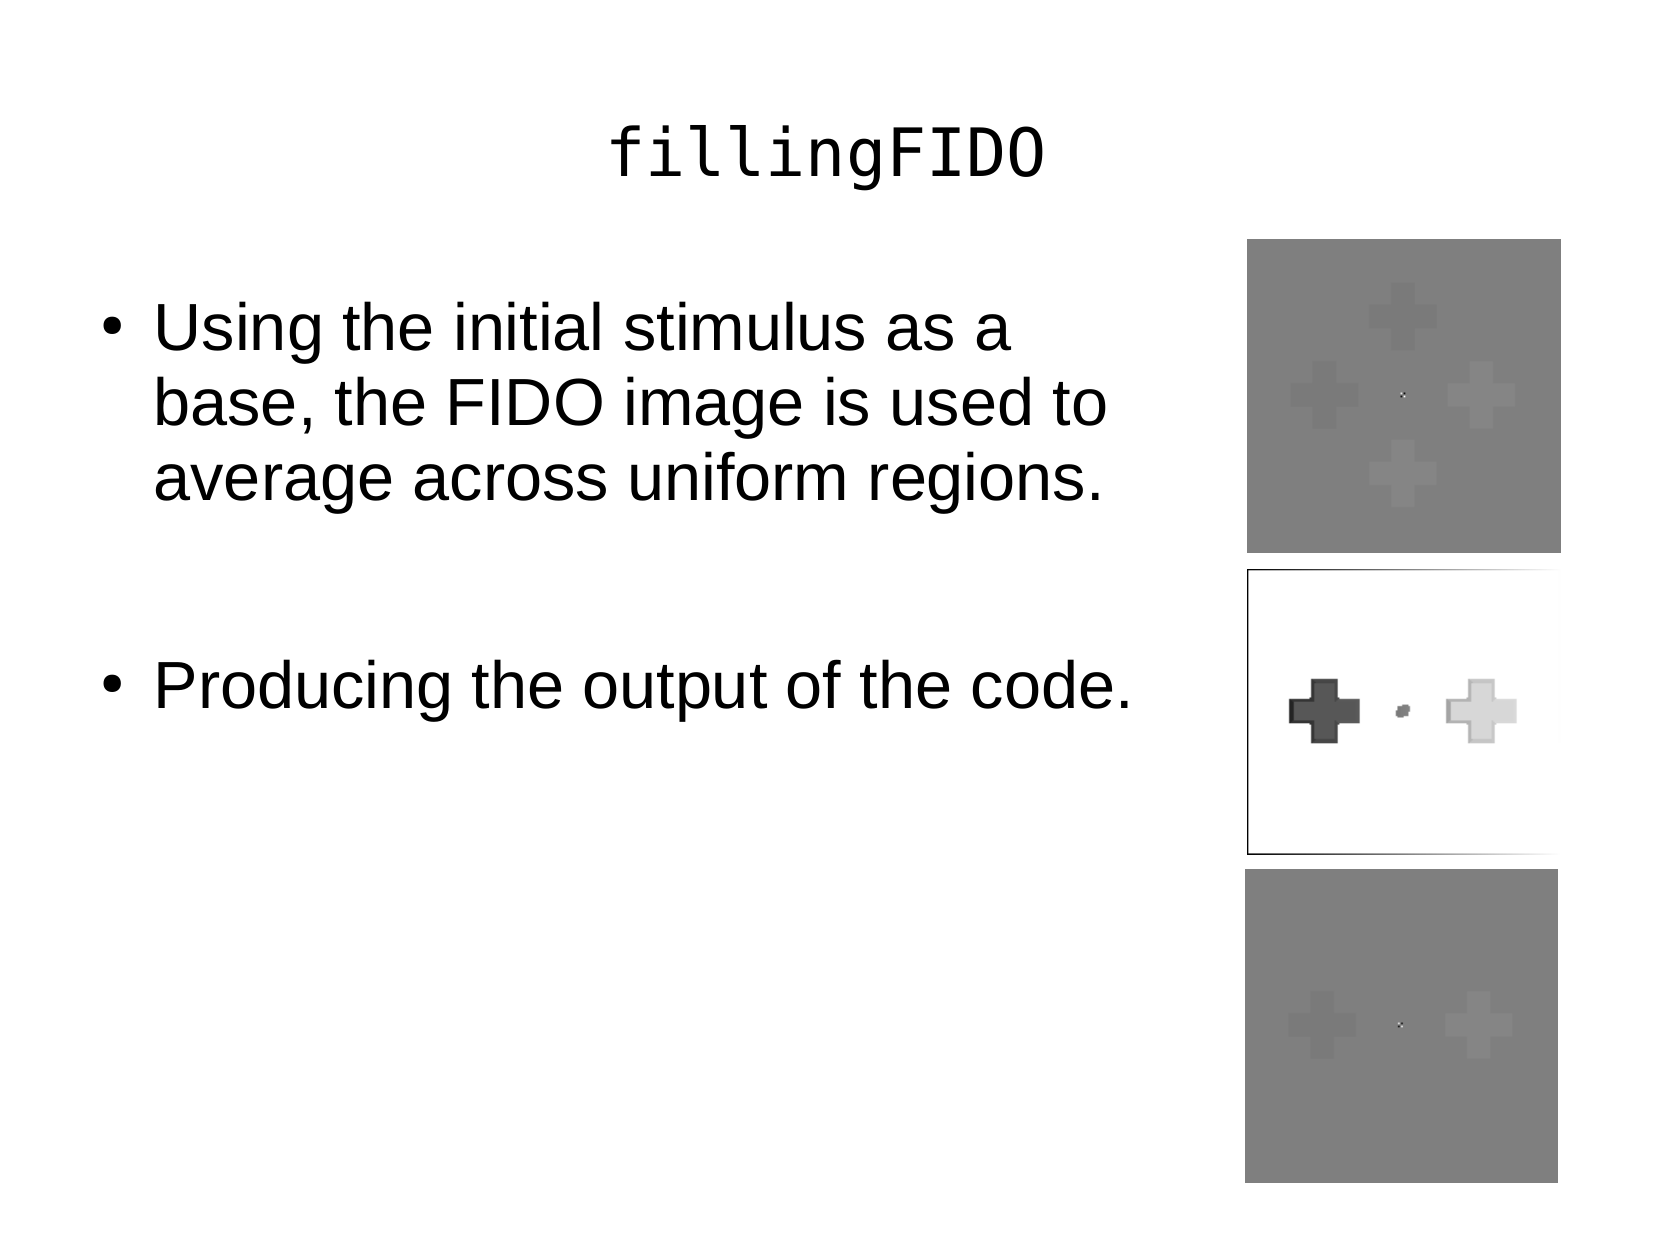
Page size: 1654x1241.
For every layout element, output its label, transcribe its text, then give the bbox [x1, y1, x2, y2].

picture [1247, 569, 1561, 856]
picture [1245, 869, 1558, 1183]
title fillingFIDO [82, 49, 1571, 257]
picture [1247, 239, 1561, 553]
list Using the initial stimulus as a base, the FIDO image is used to average across uniform regions. Producing the output of the code. [82, 290, 1156, 1010]
